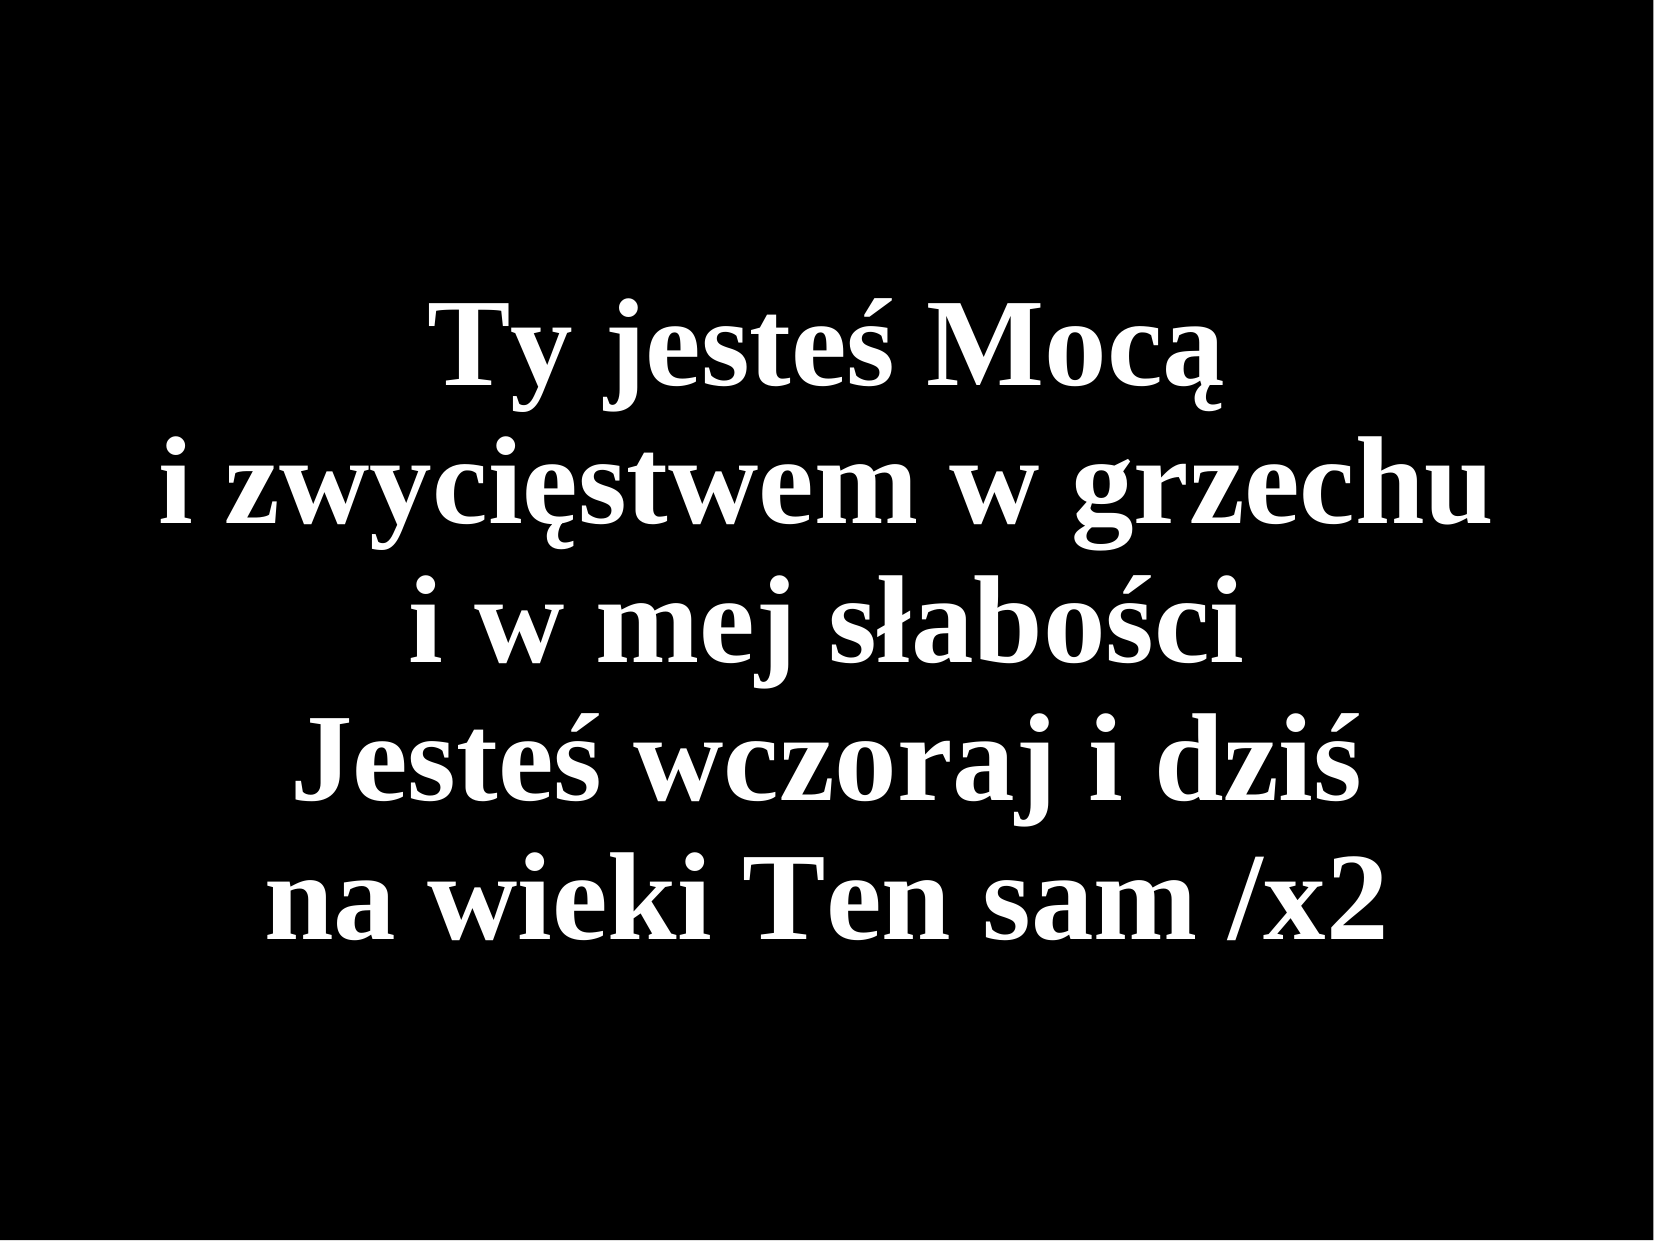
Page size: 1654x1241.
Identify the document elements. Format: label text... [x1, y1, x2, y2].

title Ty jesteś Mocą i zwycięstwem w grzechu i w mej słabości Jesteś wczoraj i dziś na wieki Ten sam /x2 [0, 0, 1654, 1241]
